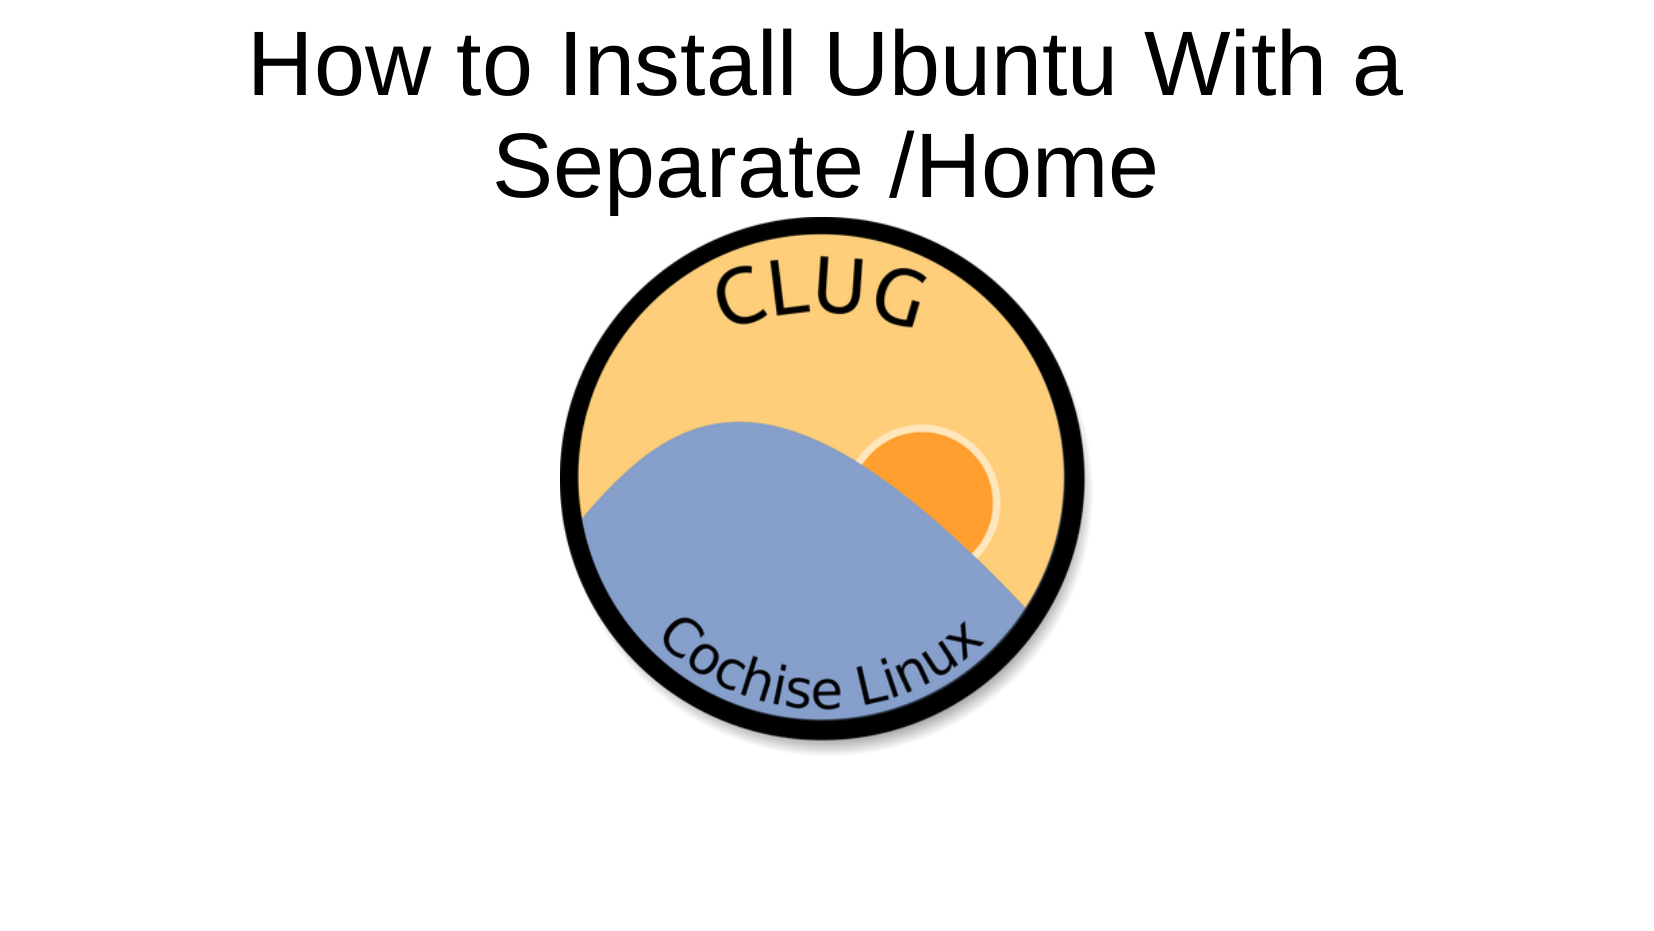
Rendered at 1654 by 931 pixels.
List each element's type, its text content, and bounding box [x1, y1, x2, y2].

title How to Install Ubuntu With a Separate /Home [82, 12, 1571, 218]
picture [560, 217, 1094, 758]
